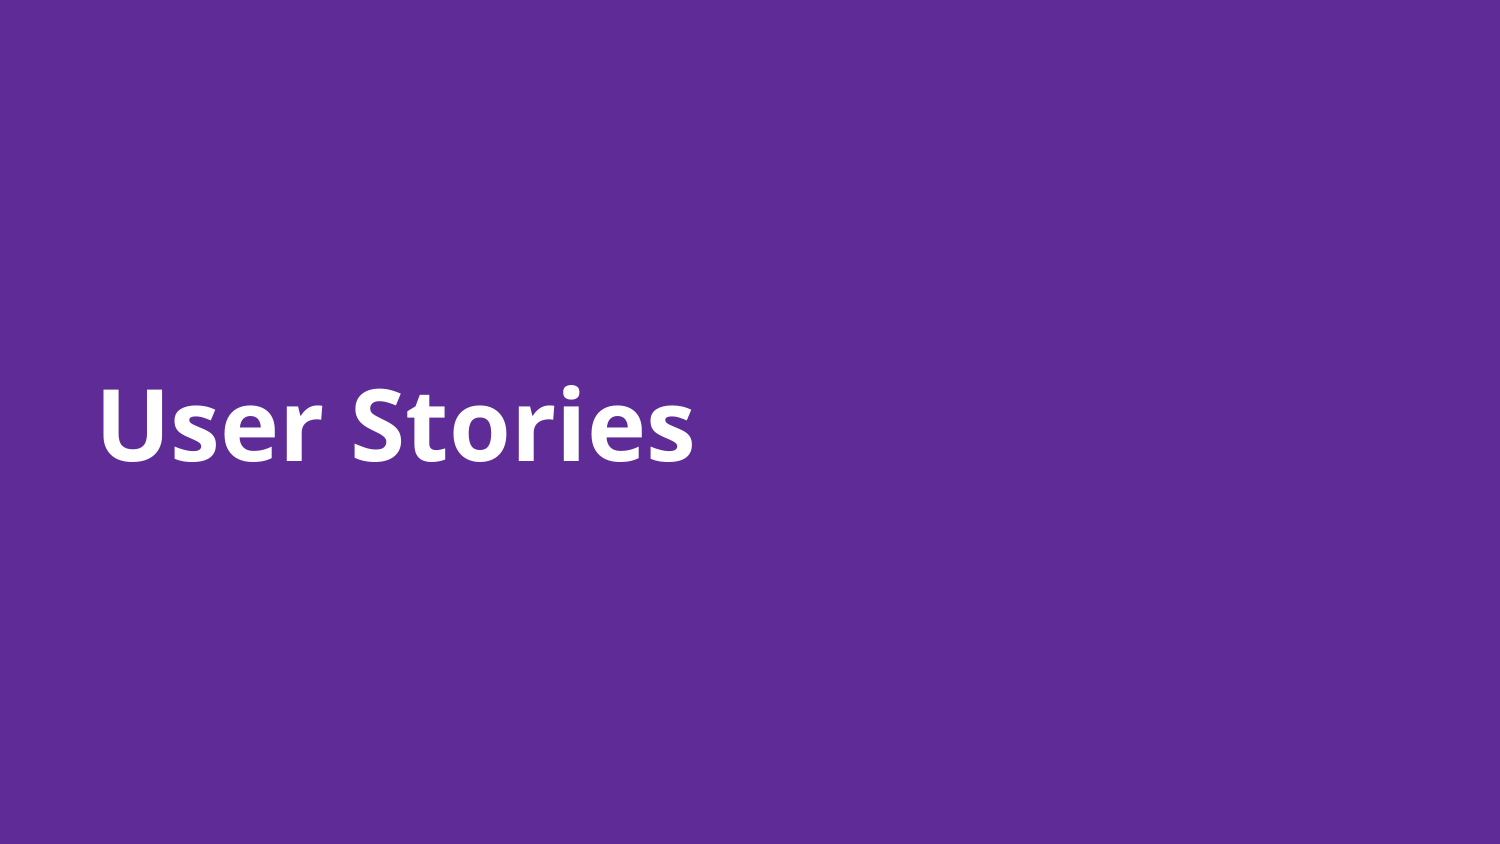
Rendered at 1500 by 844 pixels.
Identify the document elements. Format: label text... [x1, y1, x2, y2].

title User Stories [80, 86, 1000, 758]
